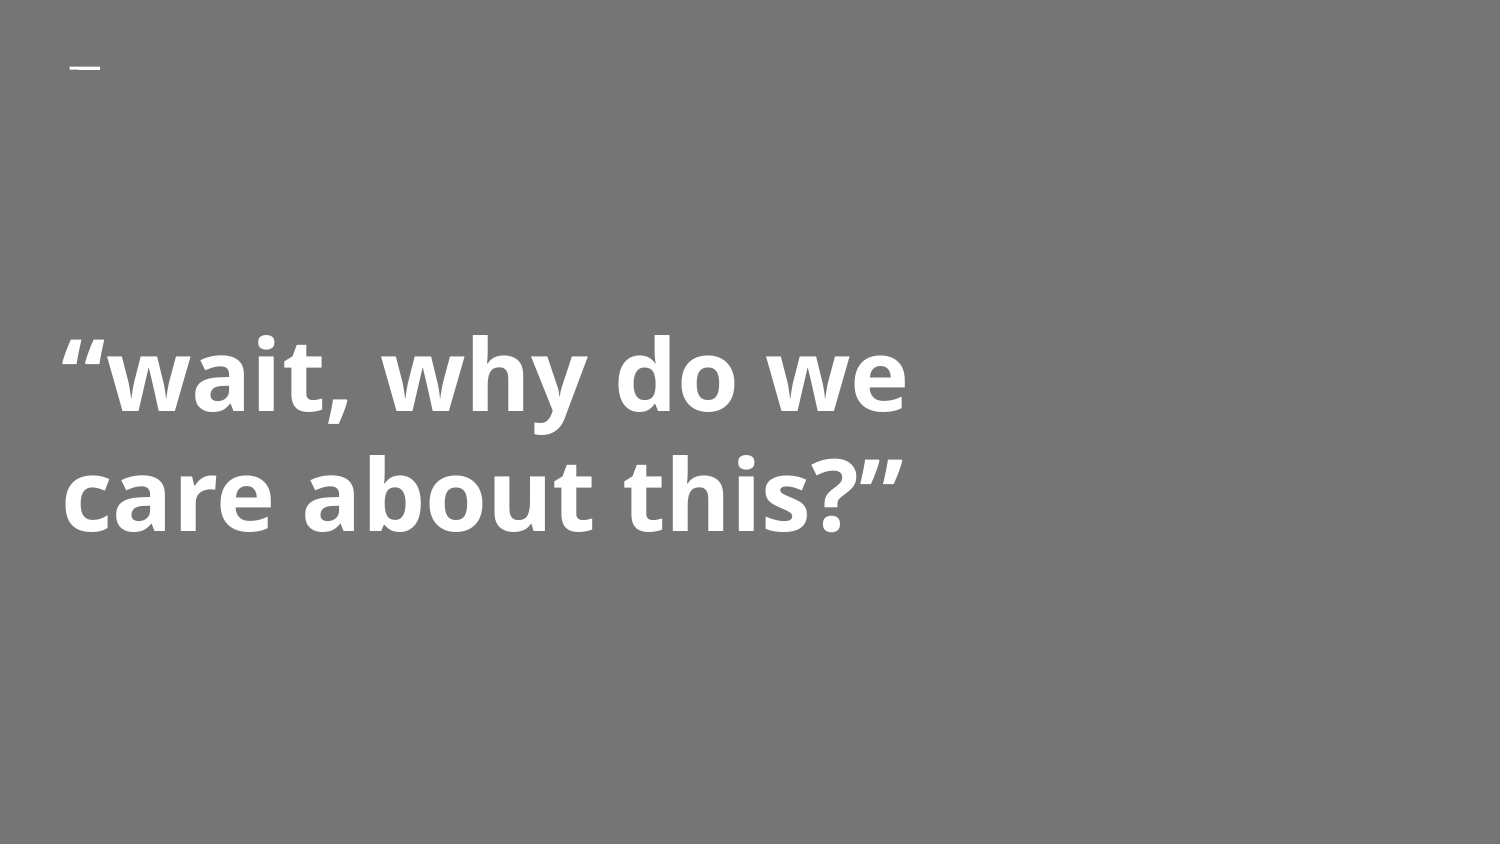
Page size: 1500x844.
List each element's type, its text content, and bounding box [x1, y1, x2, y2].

title “wait, why do we care about this?” [46, 116, 1071, 746]
